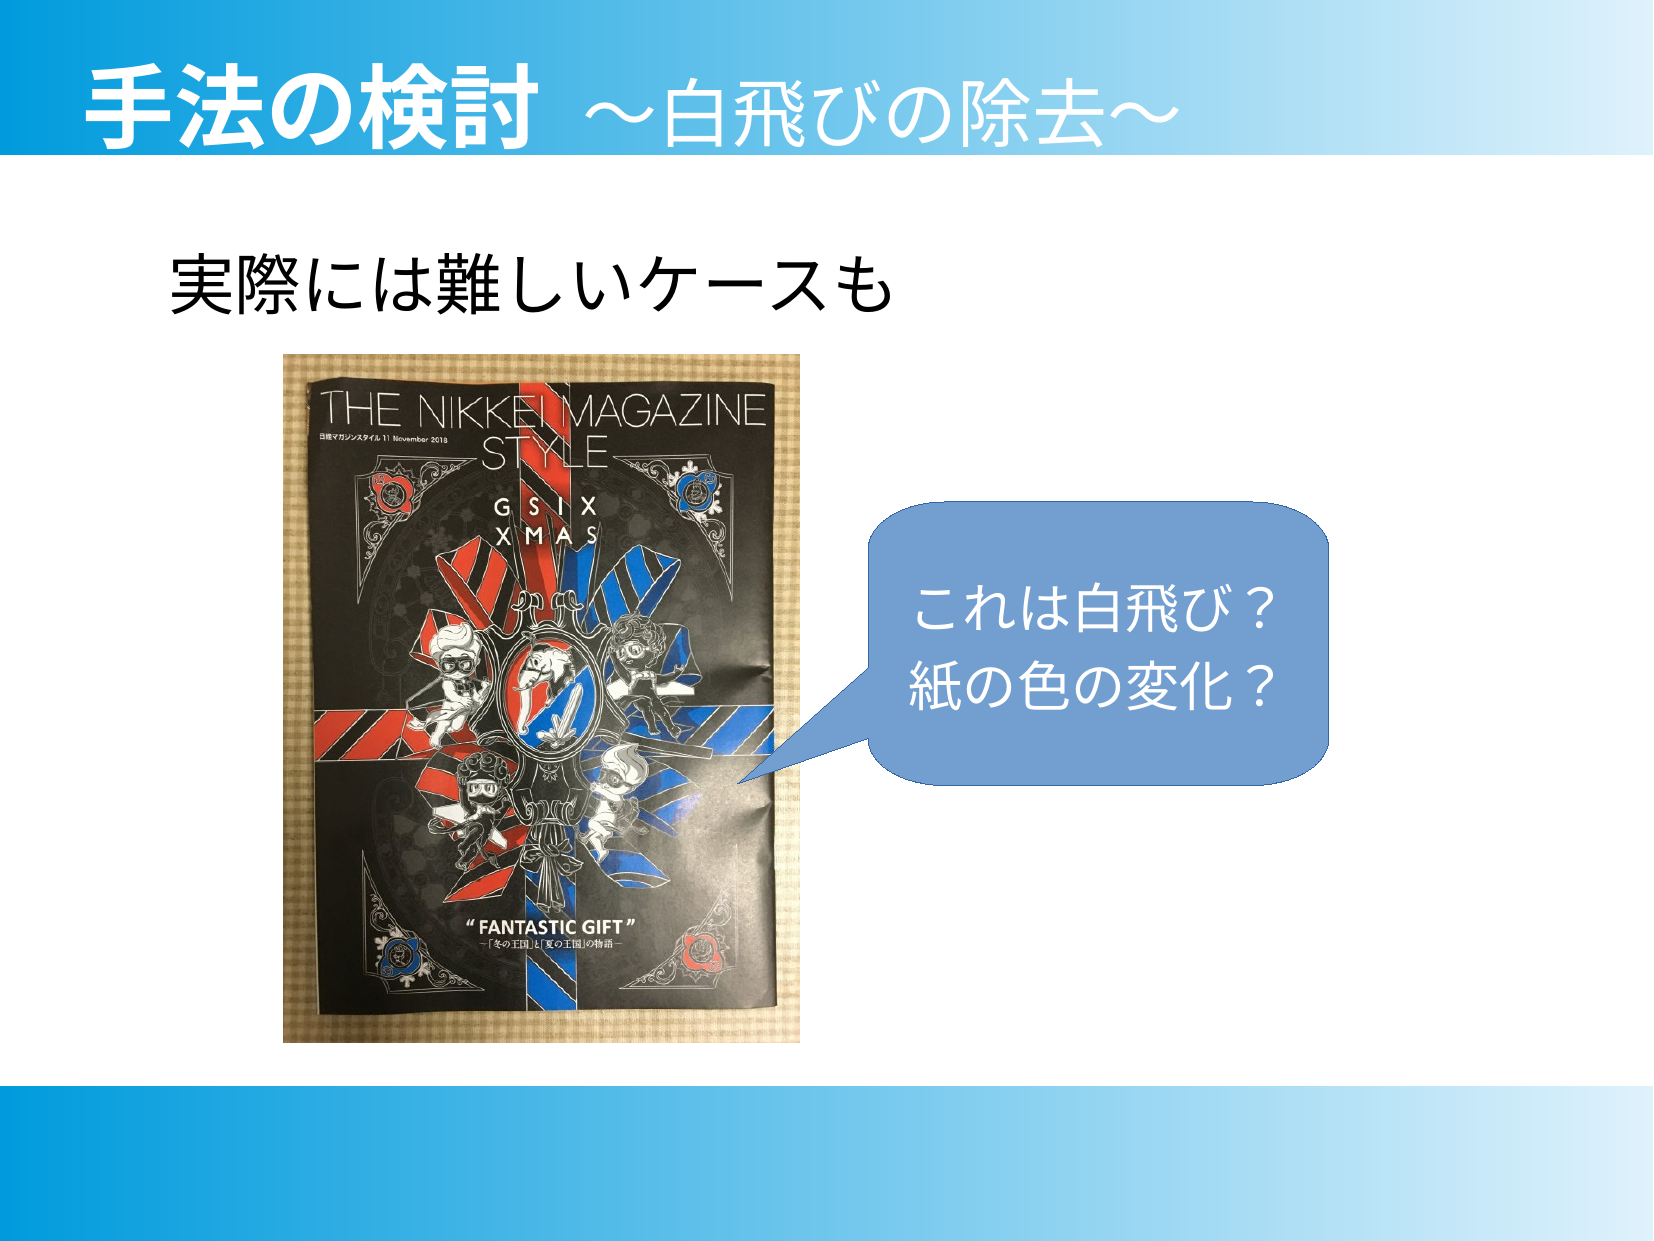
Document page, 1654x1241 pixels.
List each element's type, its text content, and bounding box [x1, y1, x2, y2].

text_box 実際には難しいケースも [153, 224, 934, 440]
text_box これは白飛び？ 紙の色の変化？ [737, 501, 1329, 786]
picture [283, 354, 800, 1043]
title 手法の検討 〜白飛びの除去〜 [82, 32, 1571, 171]
